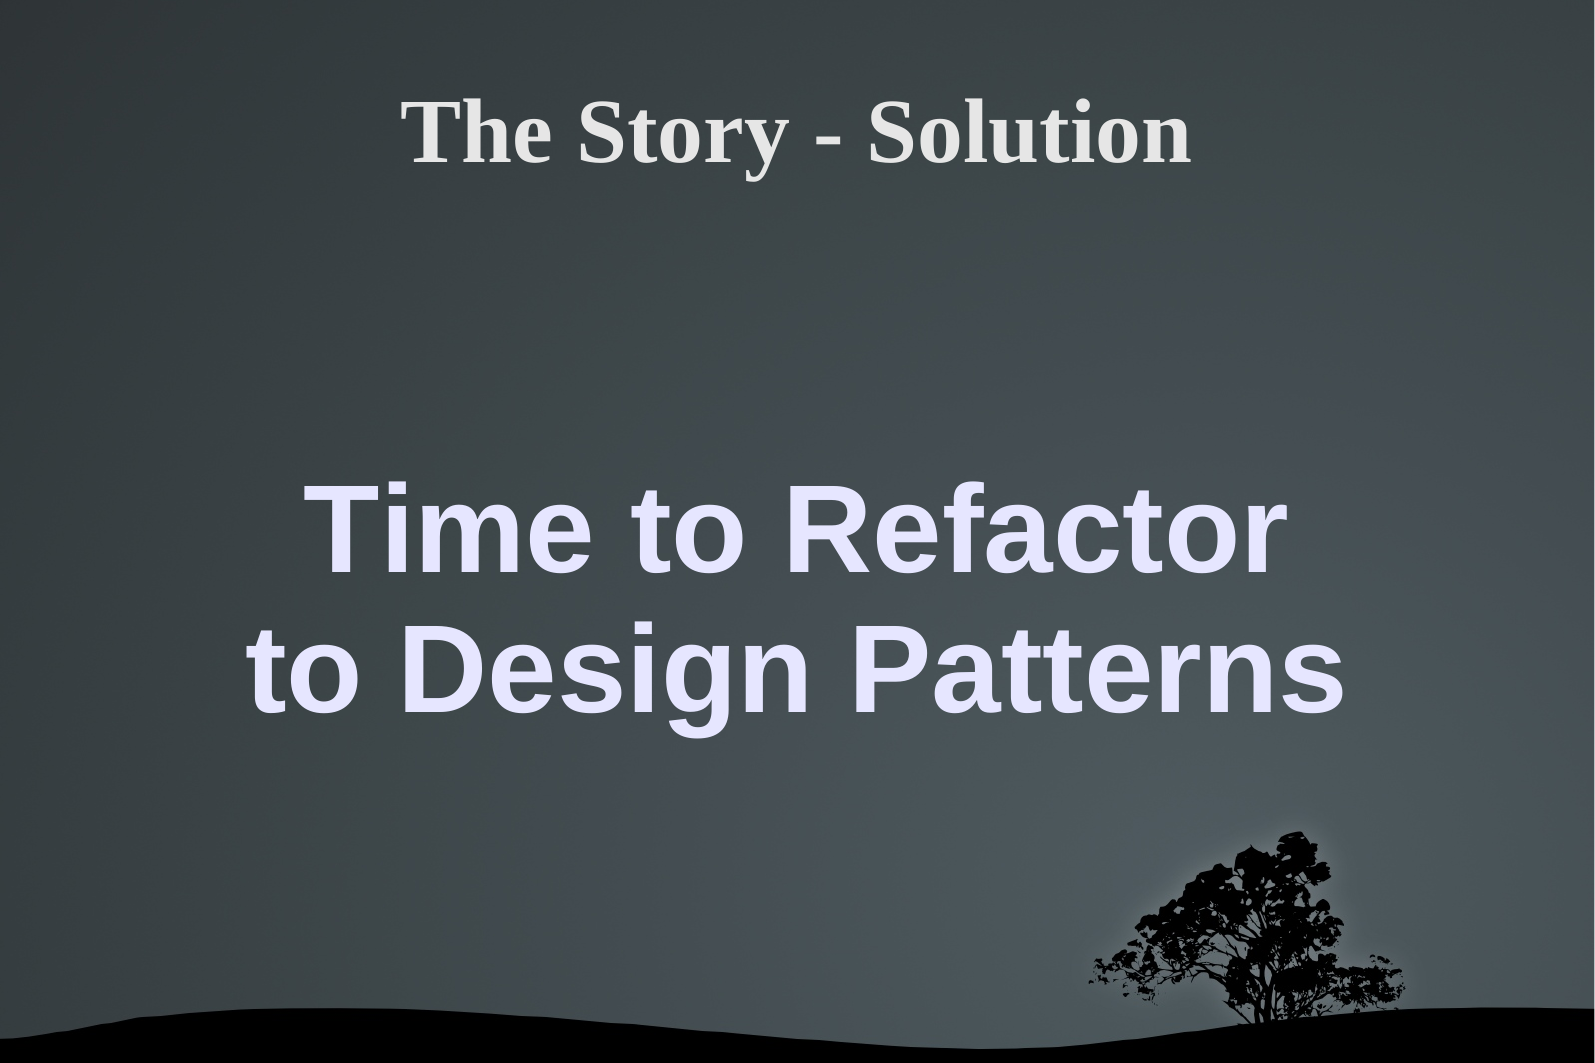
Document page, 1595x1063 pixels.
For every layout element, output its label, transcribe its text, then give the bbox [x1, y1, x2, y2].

subtitle Time to Refactor to Design Patterns [79, 256, 1515, 943]
picture [0, 0, 1595, 1063]
title The Story - Solution [79, 42, 1515, 220]
